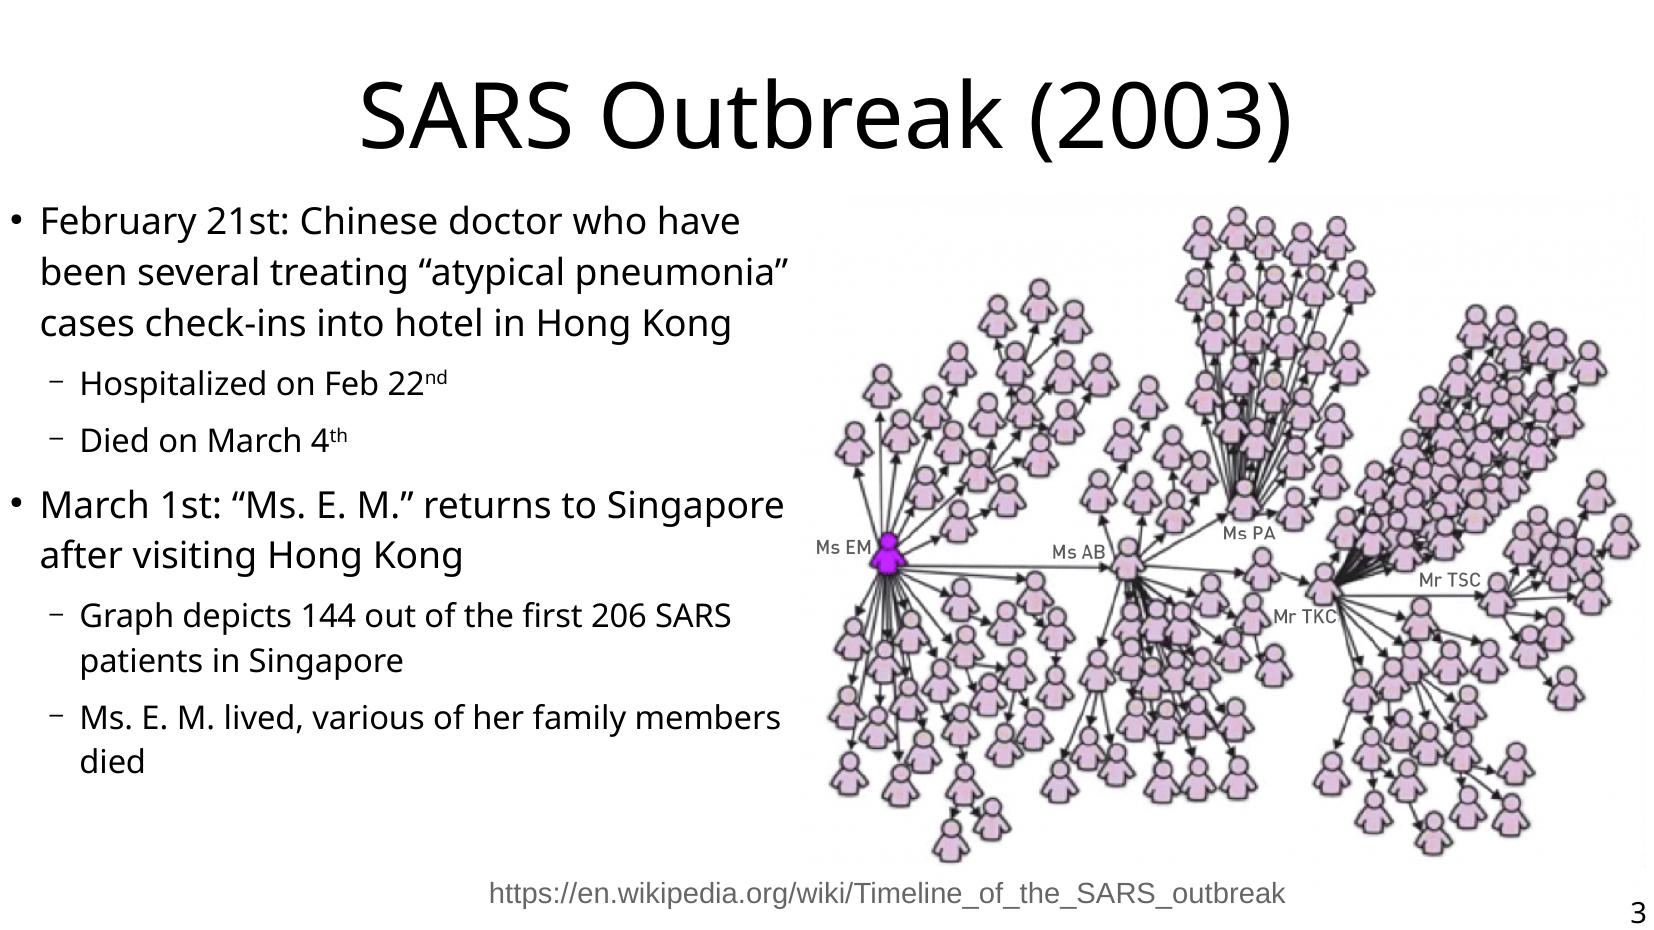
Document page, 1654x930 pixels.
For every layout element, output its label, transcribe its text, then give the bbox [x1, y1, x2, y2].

picture [795, 186, 1647, 892]
text_box https://en.wikipedia.org/wiki/Timeline_of_the_SARS_outbreak [474, 870, 1599, 921]
title SARS Outbreak (2003) [82, 1, 1571, 194]
list February 21st: Chinese doctor who have been several treating “atypical pneumonia” cases check-ins into hotel in Hong Kong Hospitalized on Feb 22nd Died on March 4th March 1st: “Ms. E. M.” returns to Singapore after visiting Hong Kong Graph depicts 144 out of the first 206 SARS patients in Singapore Ms. E. M. lived, various of her family members died [0, 194, 795, 841]
